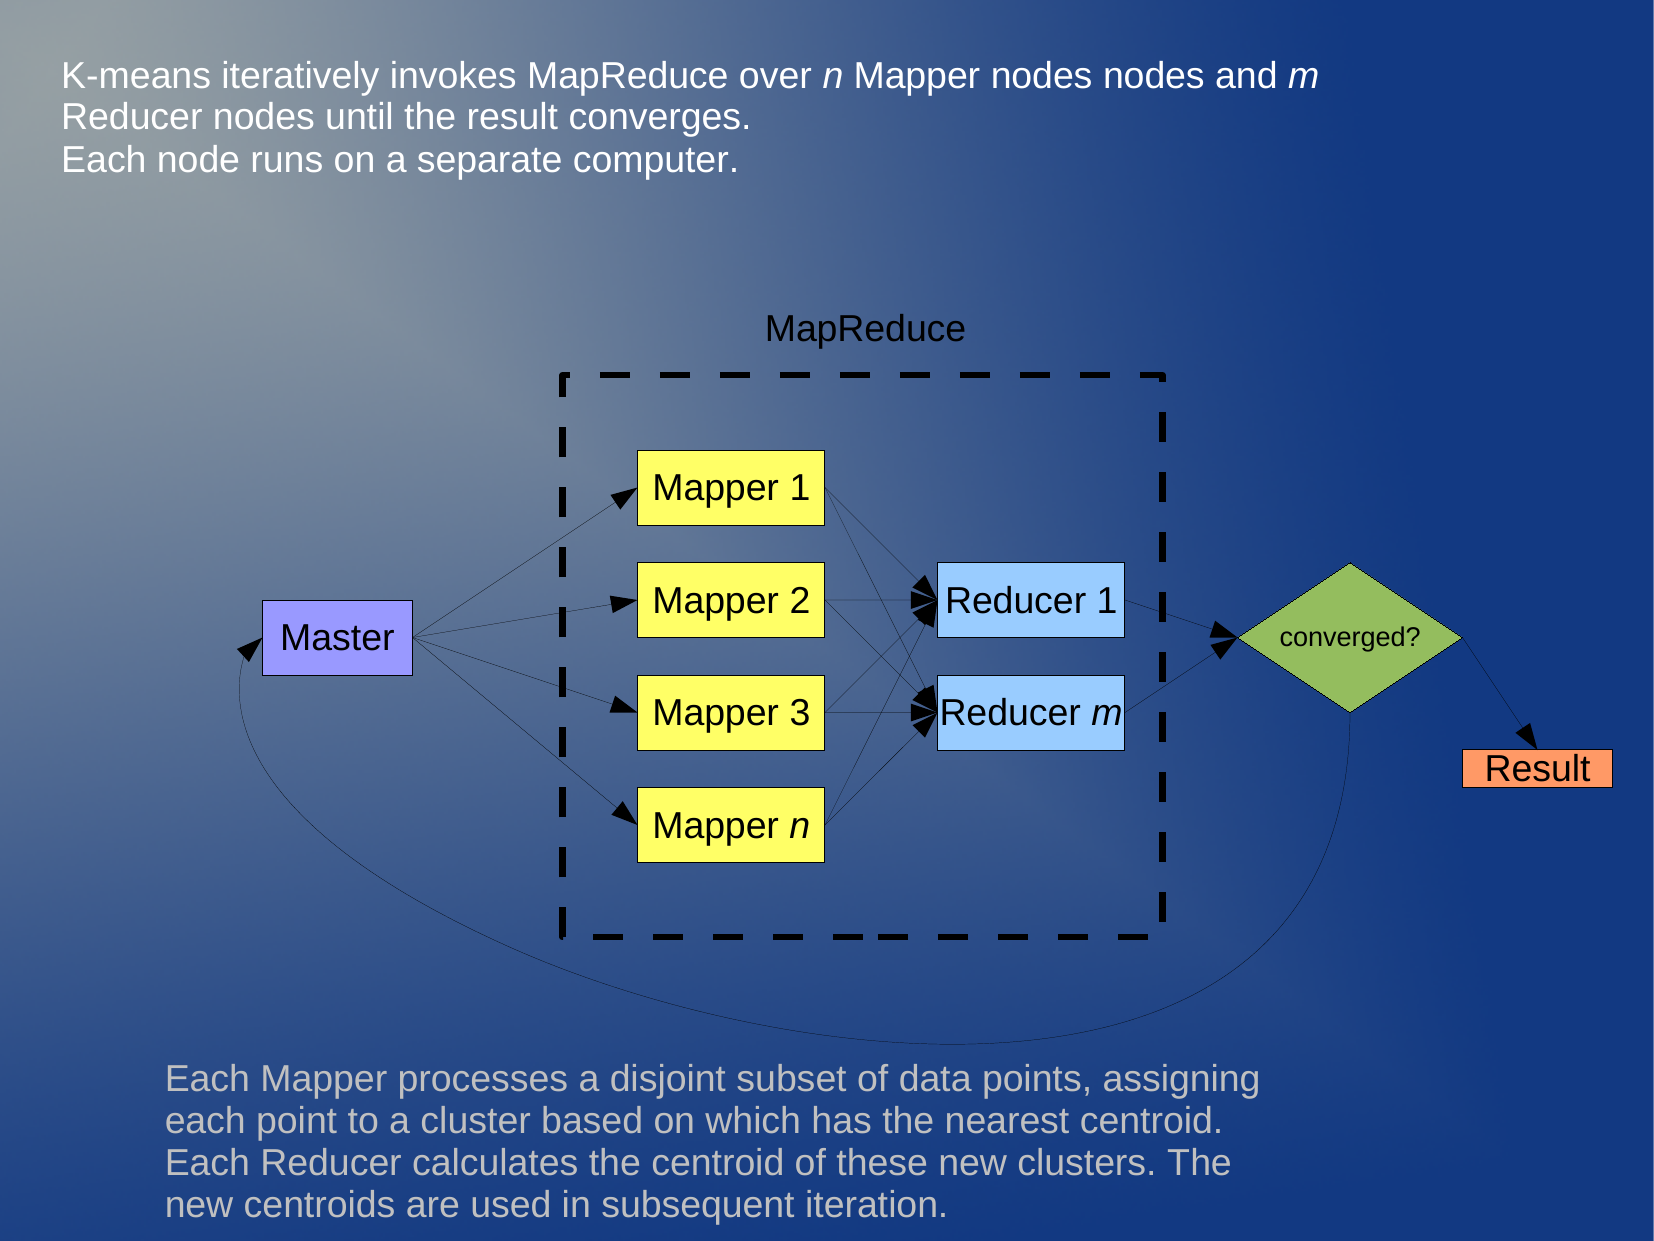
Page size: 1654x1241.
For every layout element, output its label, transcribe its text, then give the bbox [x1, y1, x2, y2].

text_box Mapper 1 [637, 450, 825, 526]
text_box Mapper 2 [637, 562, 825, 638]
text_box Result [1462, 749, 1613, 788]
text_box Reducer m [937, 675, 1125, 751]
text_box Mapper n [637, 787, 825, 863]
text_box MapReduce [750, 300, 1088, 357]
text_box Reducer 1 [937, 562, 1125, 638]
text_box converged? [1237, 562, 1462, 713]
text_box Mapper 3 [637, 675, 825, 751]
text_box Master [262, 600, 413, 676]
picture [0, 0, 1654, 1241]
text_box K-means iteratively invokes MapReduce over n Mapper nodes nodes and m Reducer nodes until the result converges. Each node runs on a separate computer. [46, 46, 1351, 188]
text_box Each Mapper processes a disjoint subset of data points, assigning each point to a cluster based on which has the nearest centroid. Each Reducer calculates the centroid of these new clusters. The new centroids are used in subsequent iteration. [150, 1050, 1313, 1233]
